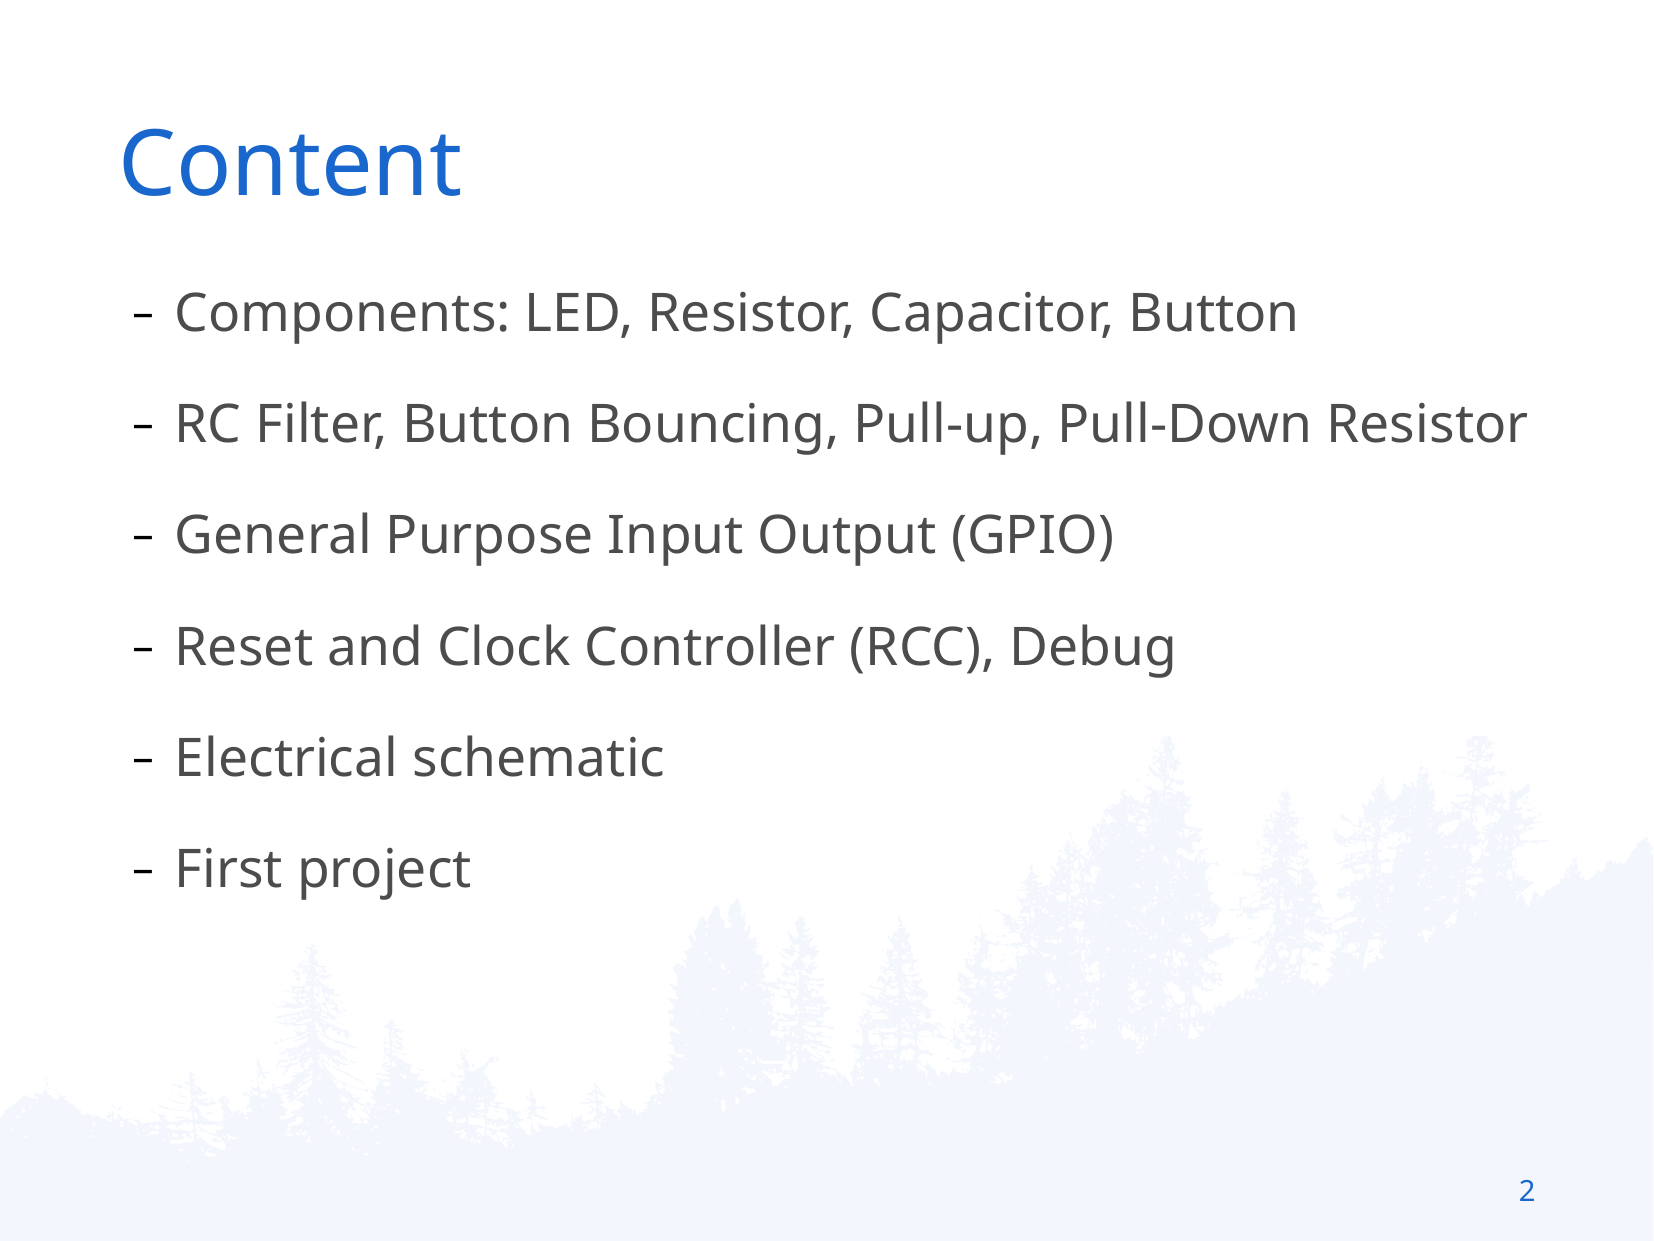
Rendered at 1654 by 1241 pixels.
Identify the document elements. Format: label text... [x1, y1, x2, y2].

list Components: LED, Resistor, Capacitor, Button RC Filter, Button Bouncing, Pull-up, Pull-Down Resistor General Purpose Input Output (GPIO) Reset and Clock Controller (RCC), Debug Electrical schematic First project [118, 259, 1536, 980]
title Content [118, 88, 1536, 231]
picture [0, 736, 1654, 1241]
